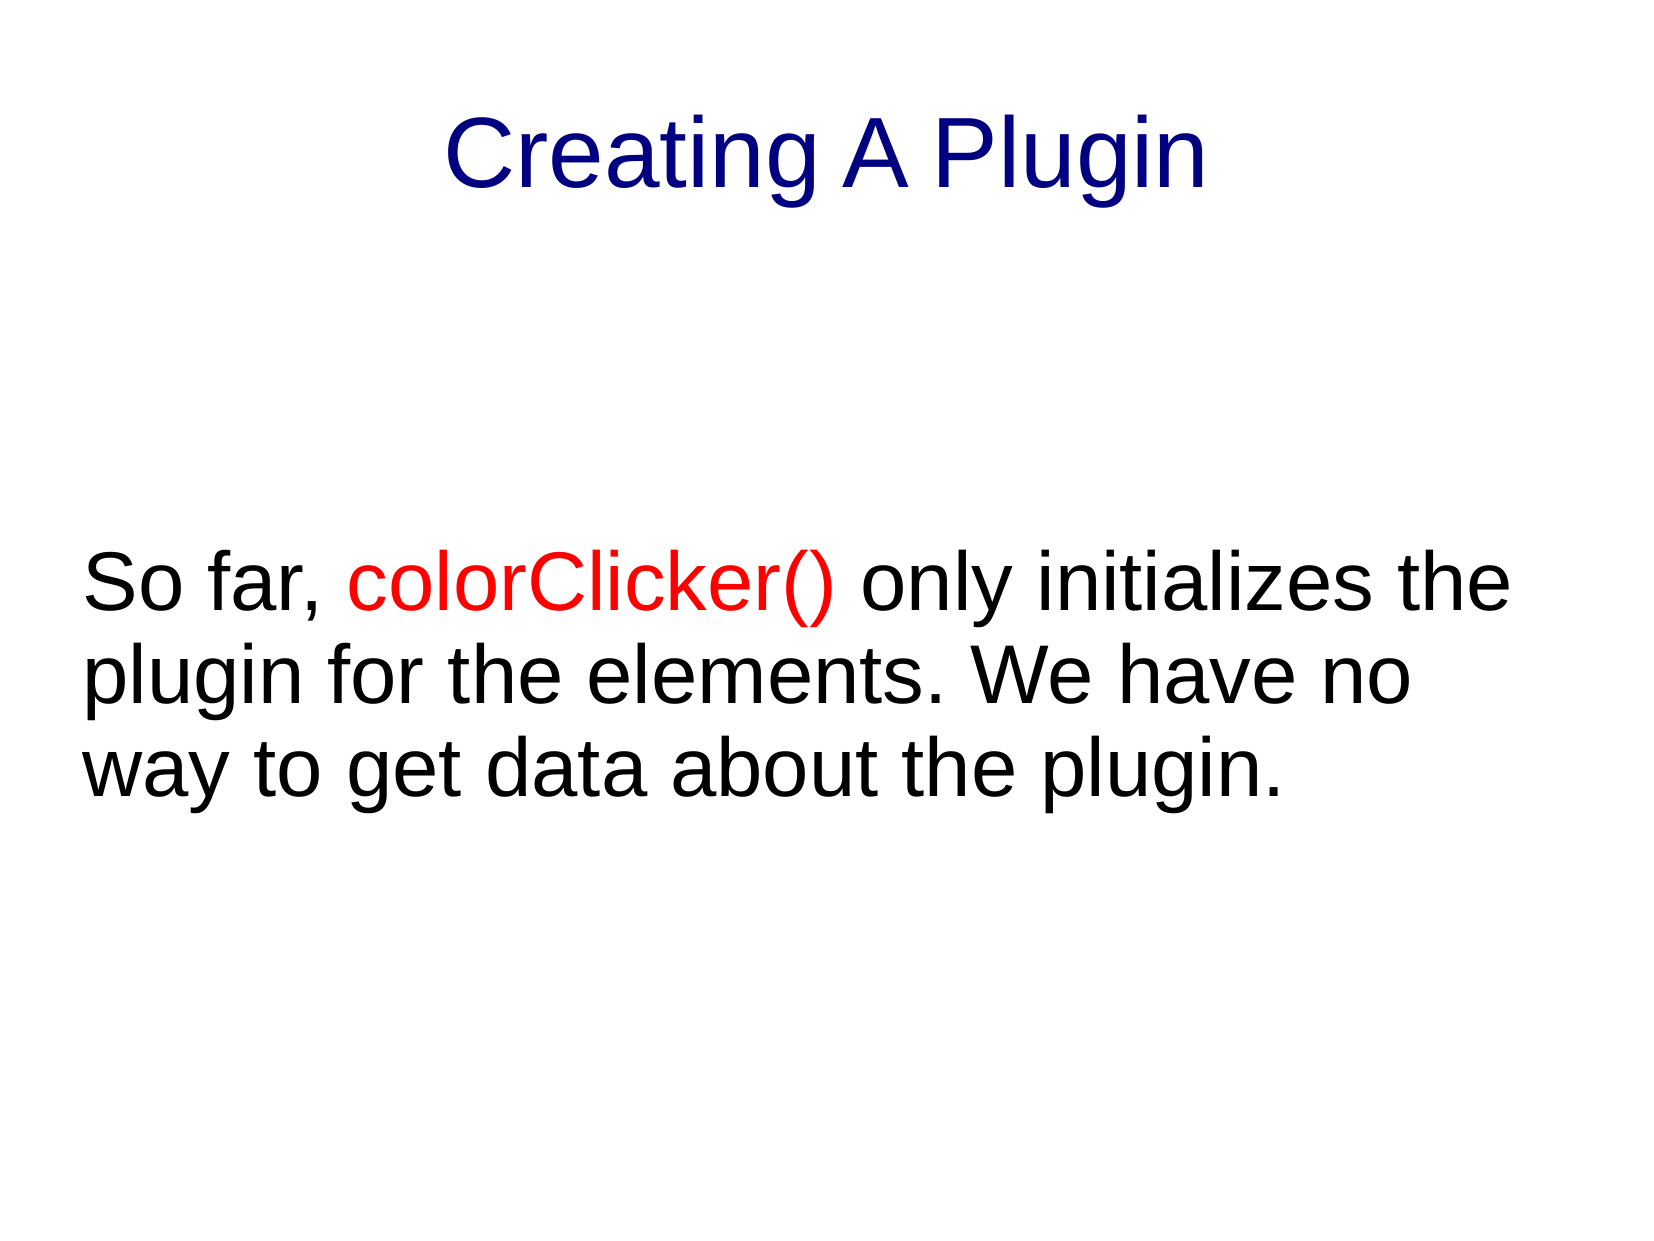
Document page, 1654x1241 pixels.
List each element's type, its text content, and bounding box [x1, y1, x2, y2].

title Creating A Plugin [82, 49, 1571, 257]
list So far, colorClicker() only initializes the plugin for the elements. We have no way to get data about the plugin. [82, 290, 1571, 1109]
